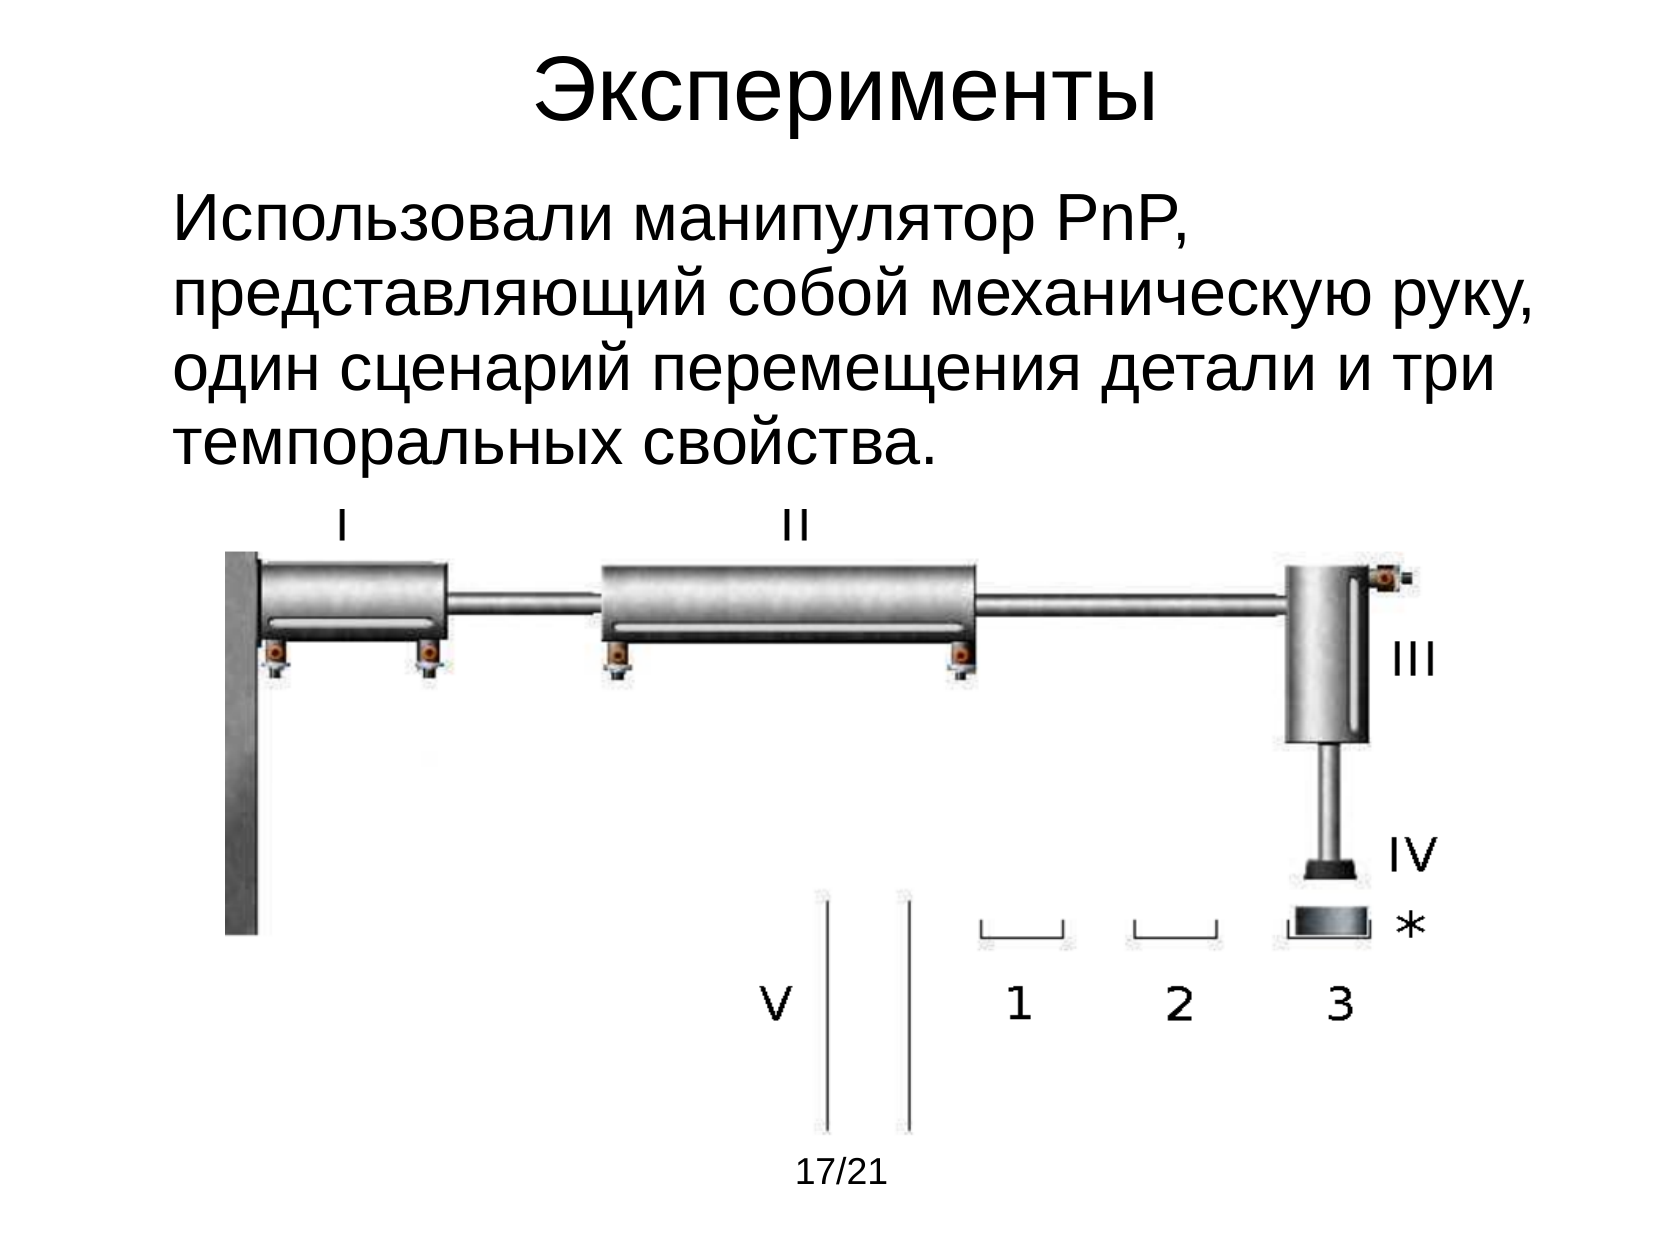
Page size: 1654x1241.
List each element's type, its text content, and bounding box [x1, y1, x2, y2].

text_box 17/21 [780, 1143, 916, 1201]
list Использовали манипулятор PnP, представляющий собой механическую руку, один сценарий перемещения детали и три темпоральных свойства. [101, 180, 1591, 900]
picture [225, 509, 1441, 1178]
title Эксперименты [101, 0, 1591, 180]
